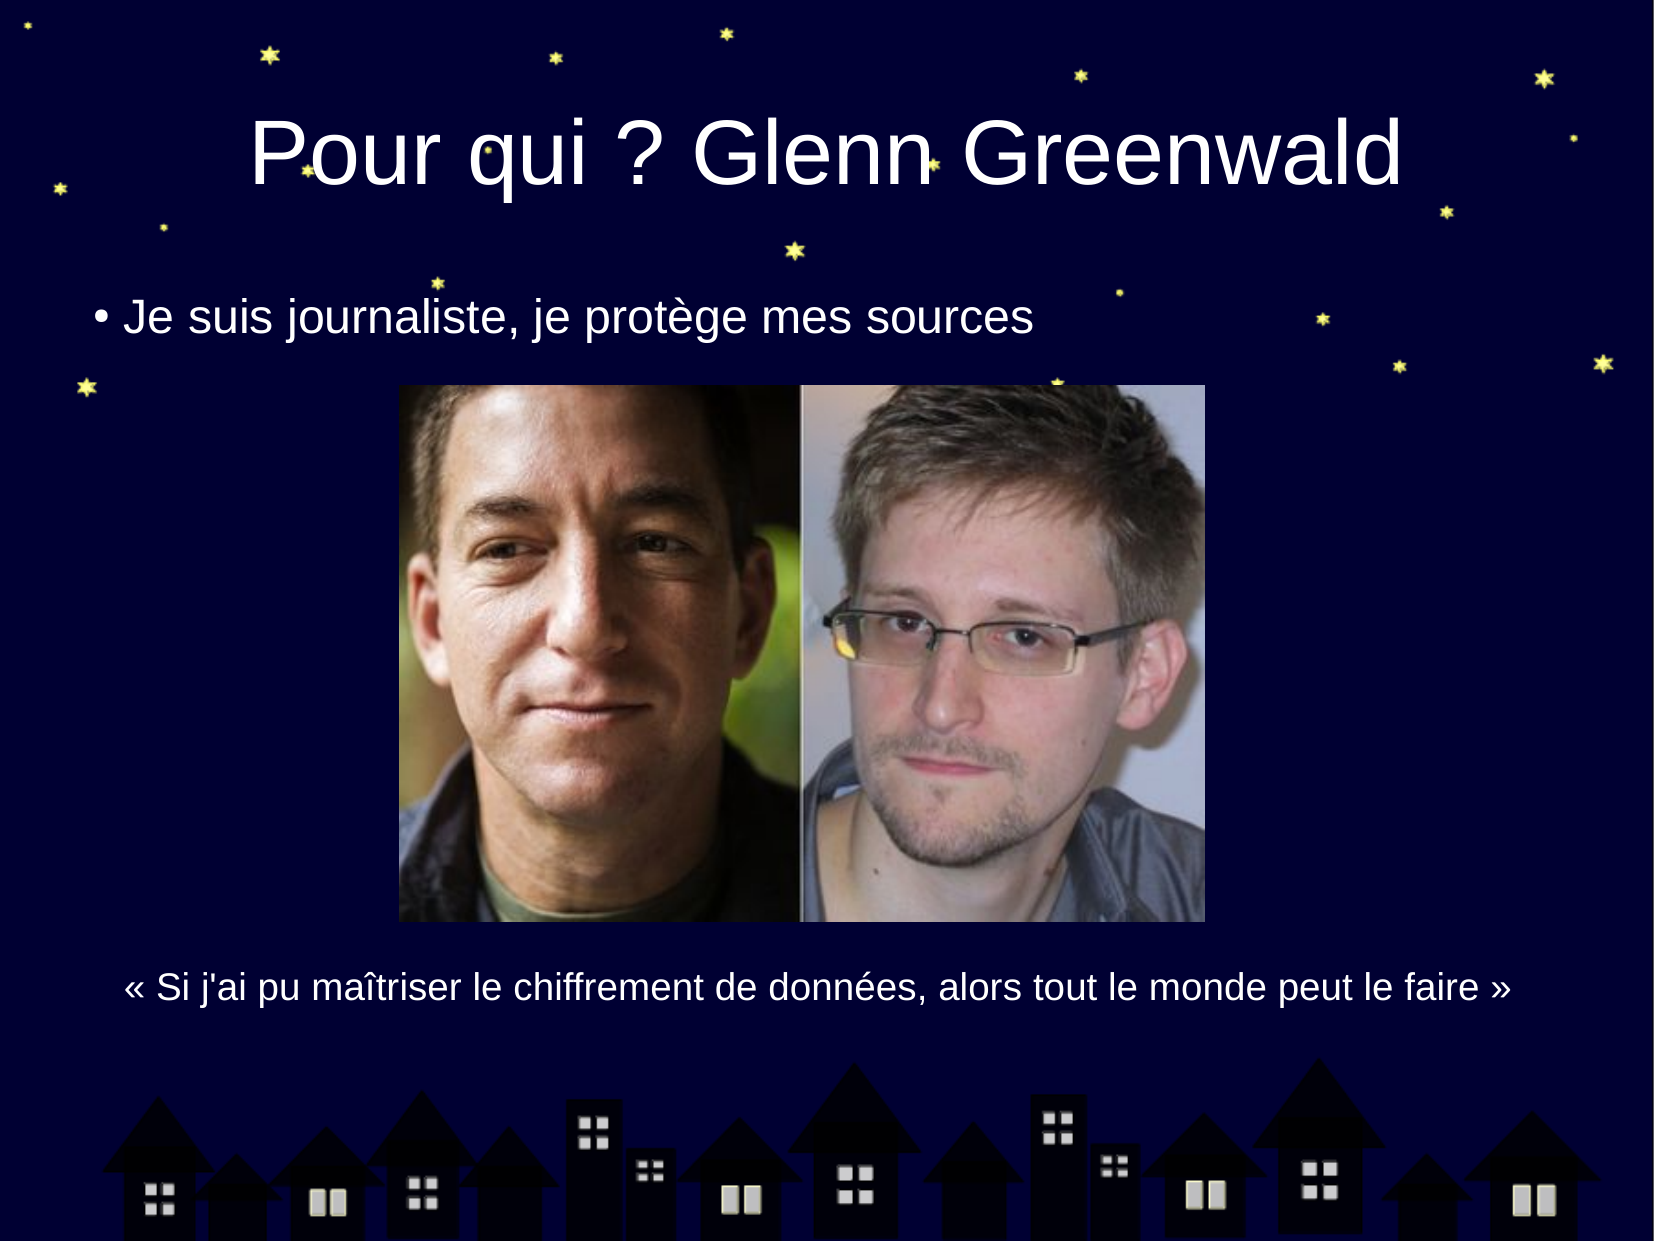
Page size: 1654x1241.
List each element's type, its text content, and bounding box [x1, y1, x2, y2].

title Pour qui ? Glenn Greenwald [82, 49, 1571, 257]
picture [0, 0, 1654, 1241]
list Je suis journaliste, je protège mes sources « Si j'ai pu maîtriser le chiffrement de données, alors tout le monde peut le faire » [82, 290, 1571, 1010]
